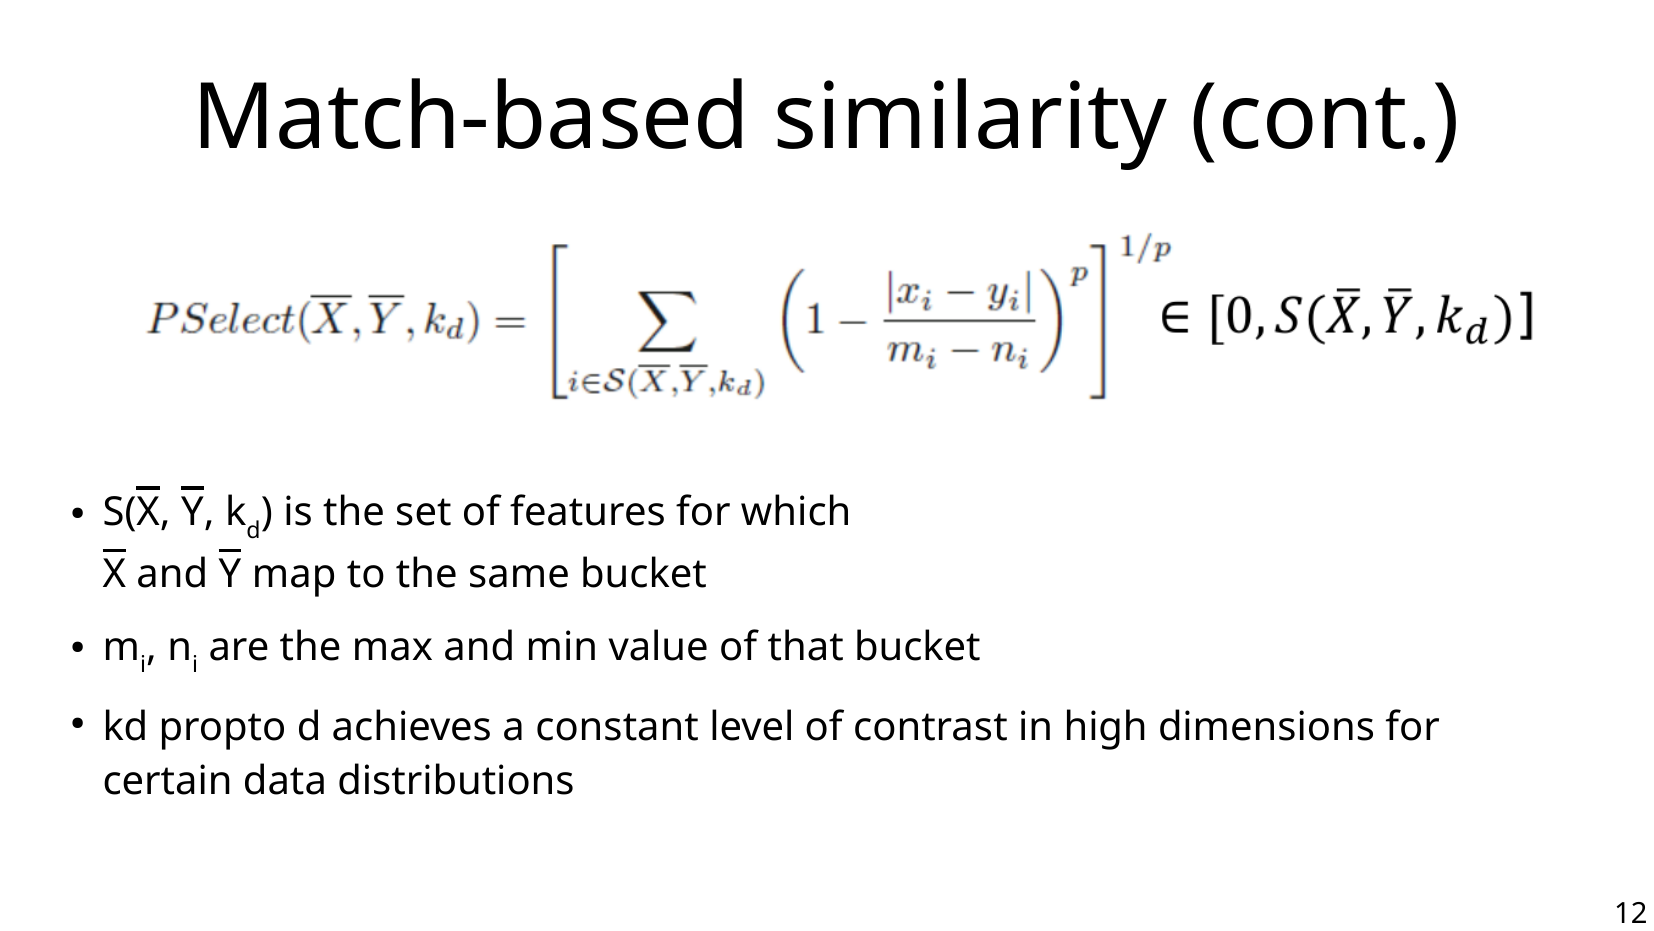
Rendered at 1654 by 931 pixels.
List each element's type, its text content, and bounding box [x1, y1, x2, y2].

picture [105, 226, 1546, 406]
title Match-based similarity (cont.) [82, 1, 1571, 226]
list S(X, Y, kd) is the set of features for which X and Y map to the same bucket mi, ni are the max and min value of that bucket kd propto d achieves a constant level of contrast in high dimensions for certain data distributions [60, 482, 1549, 811]
